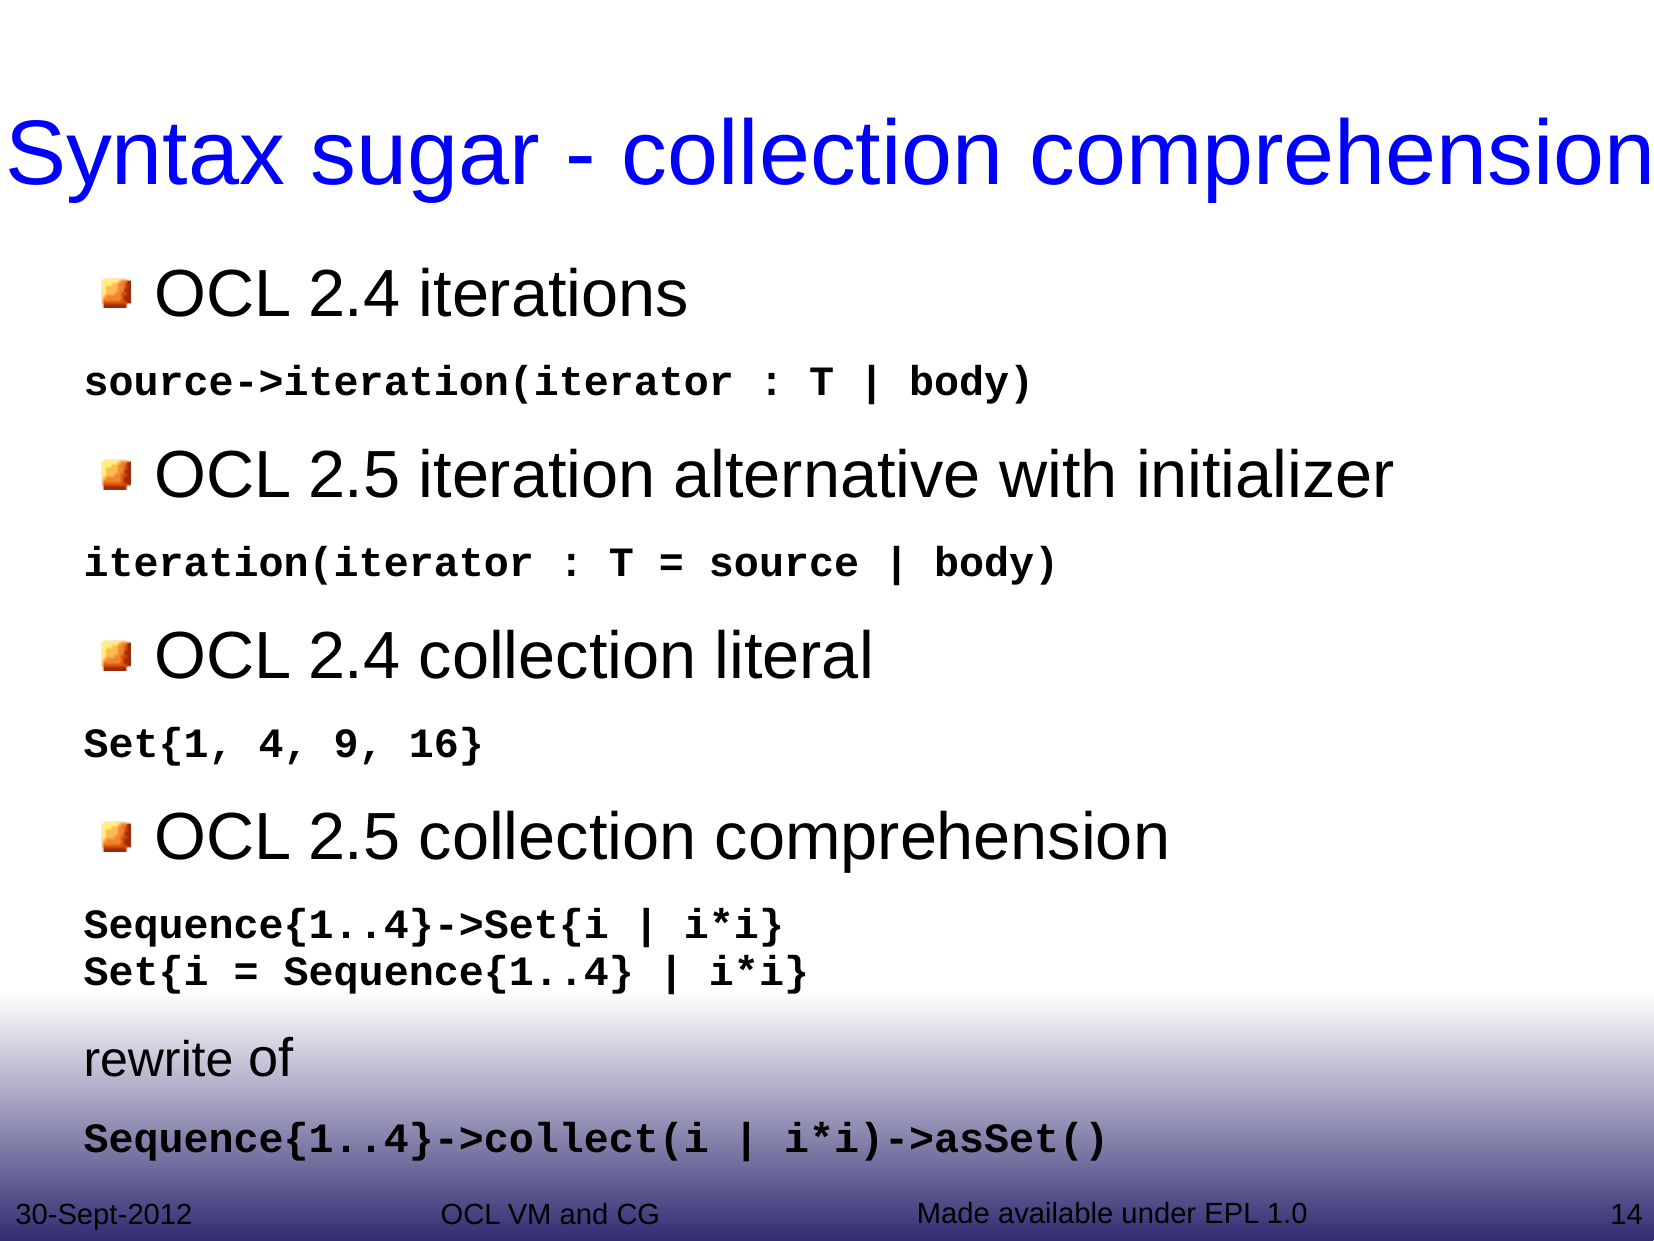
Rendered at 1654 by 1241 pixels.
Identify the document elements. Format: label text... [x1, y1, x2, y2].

list OCL 2.4 iterations source->iteration(iterator : T | body) OCL 2.5 iteration alternative with initializer iteration(iterator : T = source | body) OCL 2.4 collection literal Set{1, 4, 9, 16} OCL 2.5 collection comprehension Sequence{1..4}->Set{i | i*i} Set{i = Sequence{1..4} | i*i} rewrite of Sequence{1..4}->collect(i | i*i)->asSet() [83, 255, 1572, 1168]
title Syntax sugar - collection comprehension [0, 49, 1654, 257]
